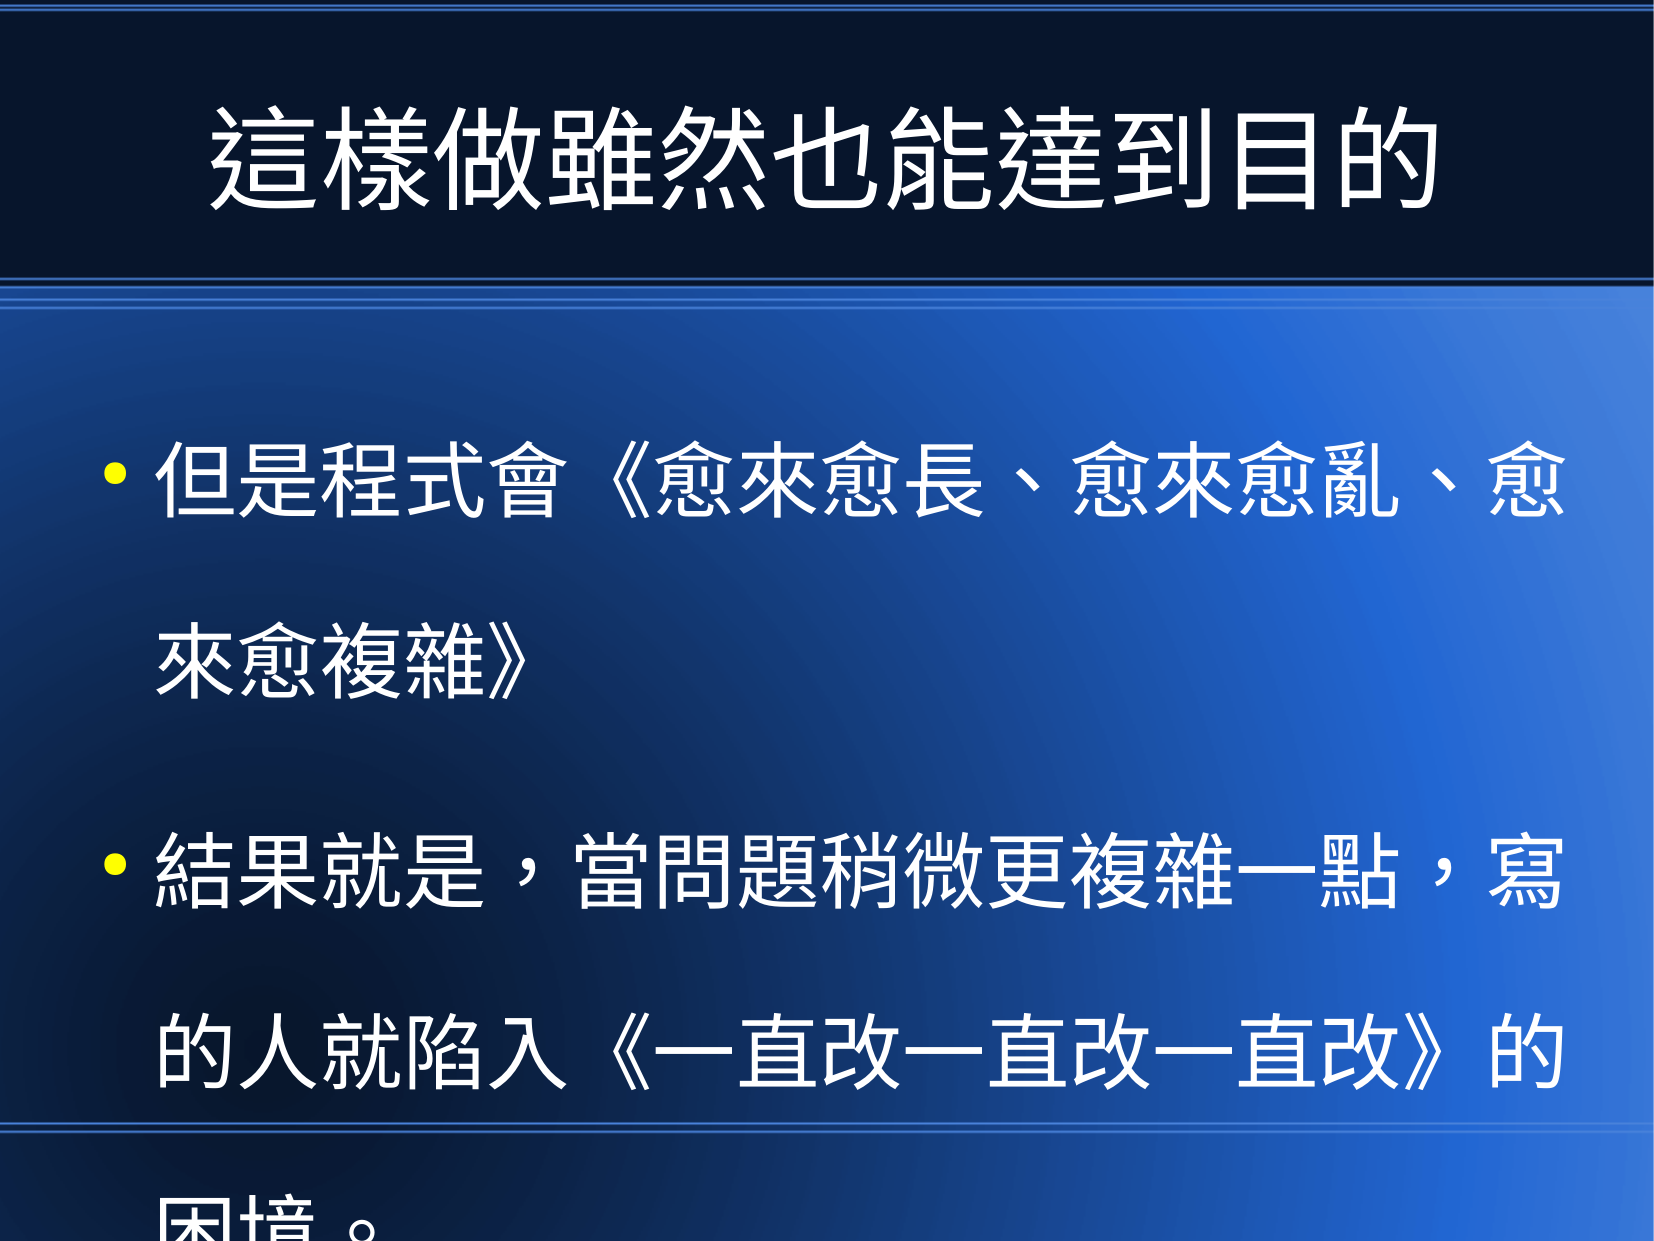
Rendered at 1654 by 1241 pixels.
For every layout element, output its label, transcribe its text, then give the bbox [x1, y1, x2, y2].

picture [0, 0, 1654, 1241]
title 這樣做雖然也能達到目的 [82, 49, 1571, 257]
list 但是程式會《愈來愈長、愈來愈亂、愈來愈複雜》 結果就是，當問題稍微更複雜一點，寫的人就陷入《一直改一直改一直改》的困境。 [82, 355, 1571, 1241]
